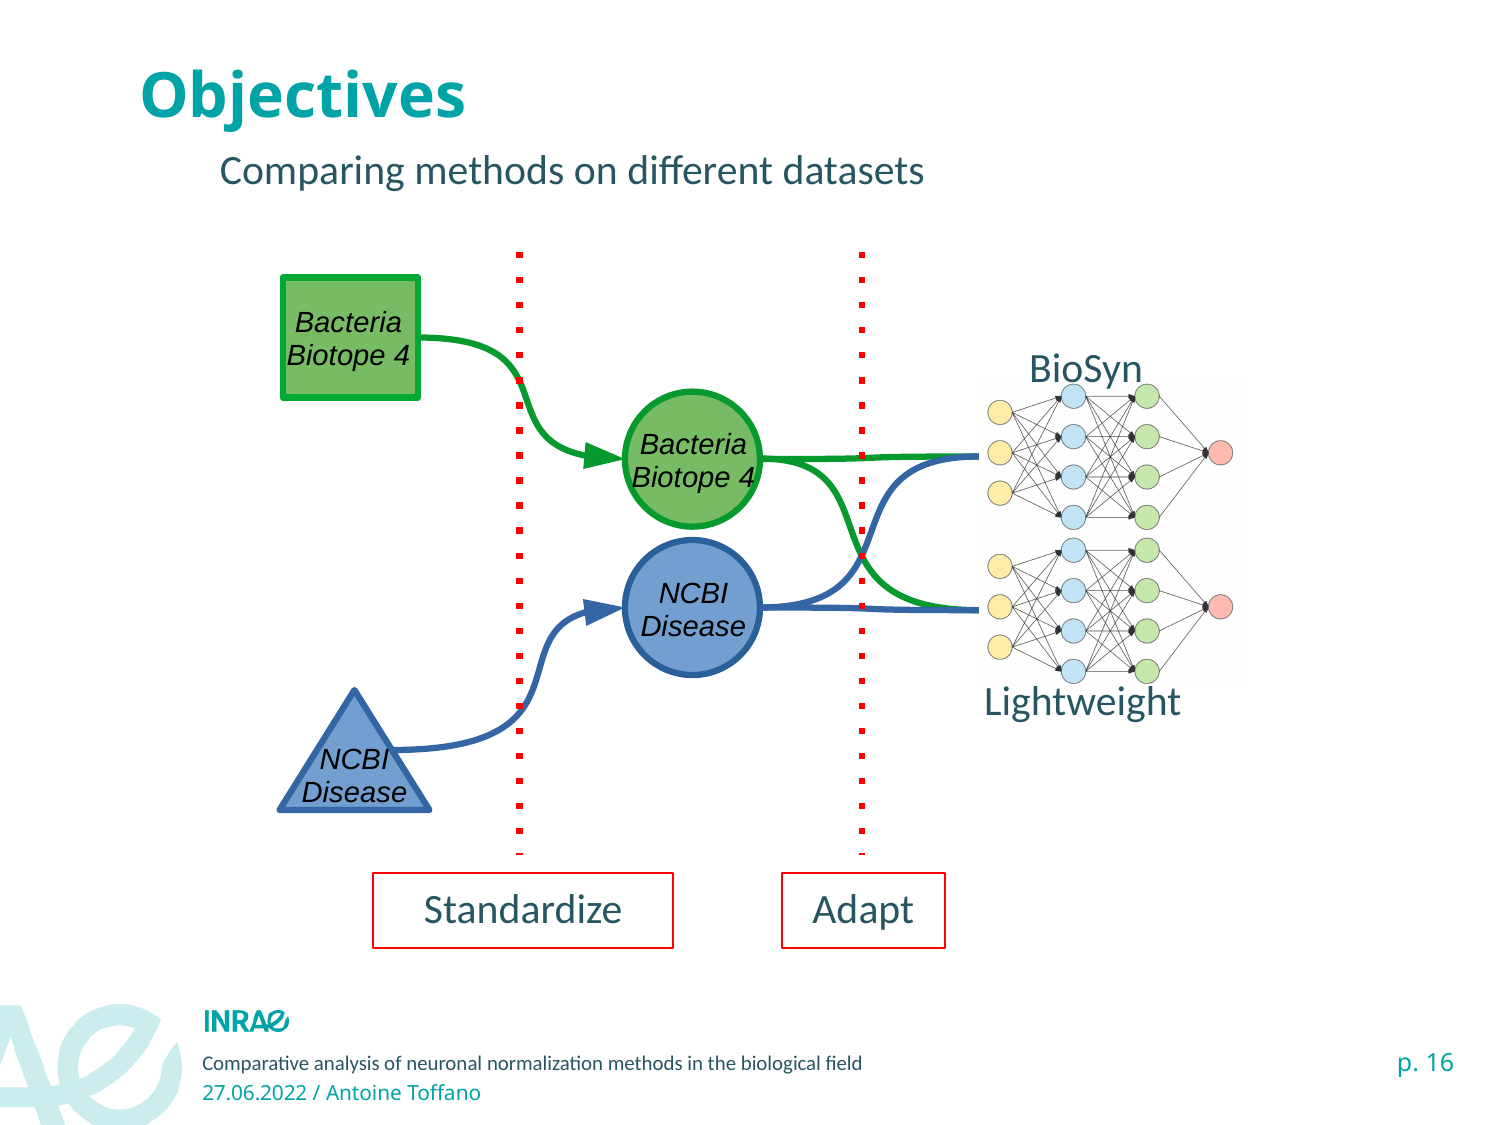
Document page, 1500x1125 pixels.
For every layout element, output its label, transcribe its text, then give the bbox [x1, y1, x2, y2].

text_box BioSyn [1066, 365, 1078, 379]
text_box [282, 379, 418, 398]
text_box Objectives [139, 24, 1396, 170]
text_box Standardize [373, 873, 674, 949]
picture [0, 996, 328, 1125]
text_box [637, 391, 748, 420]
text_box [639, 501, 746, 527]
text_box [282, 277, 418, 298]
text_box Bacteria Biotope 4 [603, 420, 784, 501]
picture [978, 535, 1245, 686]
text_box BioSyn [1127, 365, 1137, 382]
text_box [640, 651, 745, 676]
text_box [636, 539, 749, 570]
text_box Adapt [781, 873, 945, 949]
text_box NCBI Disease [603, 570, 784, 651]
text_box Lightweight [969, 666, 1280, 779]
text_box Comparing methods on different datasets [205, 140, 1396, 253]
picture [978, 381, 1245, 532]
text_box Bacteria Biotope 4 [258, 298, 439, 379]
text_box NCBI Disease [264, 735, 445, 816]
text_box BioSyn [1014, 333, 1190, 382]
text_box [326, 690, 383, 735]
